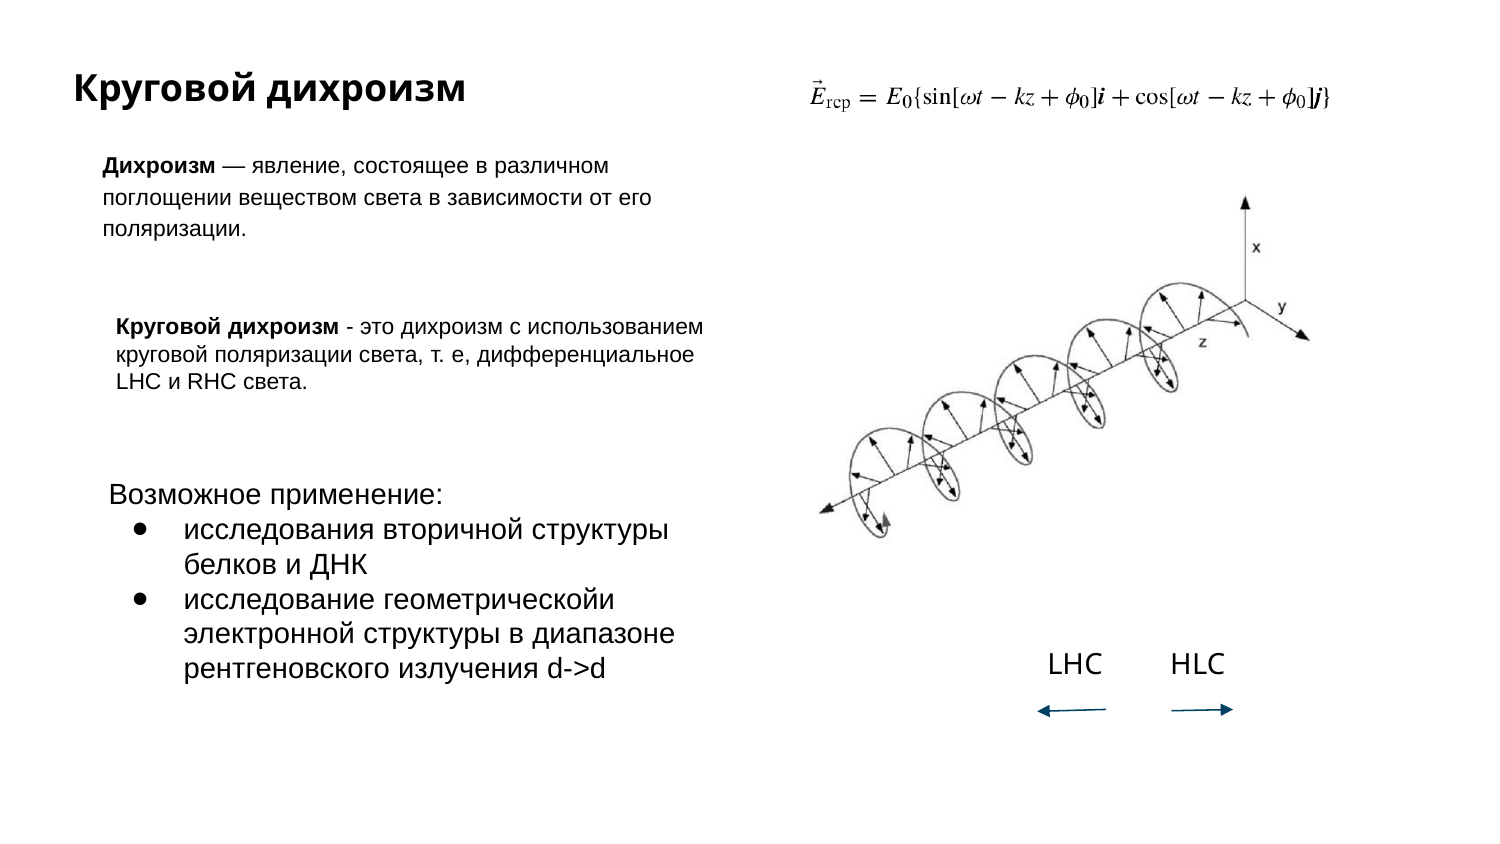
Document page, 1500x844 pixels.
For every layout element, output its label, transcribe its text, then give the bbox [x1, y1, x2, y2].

picture [787, 64, 1337, 550]
text_box Возможное применение: исследования вторичной структуры белков и ДНК исследование геометрическойи электронной структуры в диапазоне рентгеновского излучения d->d [93, 460, 771, 749]
text_box Дихроизм — явление, состоящее в различном поглощении веществом света в зависимости от его поляризации. [87, 131, 741, 290]
text_box Круговой дихроизм [57, 49, 711, 180]
text_box LHC HLC [1032, 630, 1387, 762]
text_box Круговой дихроизм - это дихроизм с использованием круговой поляризации света, т. е, дифференциальное LHC и RHC света. [100, 296, 754, 428]
